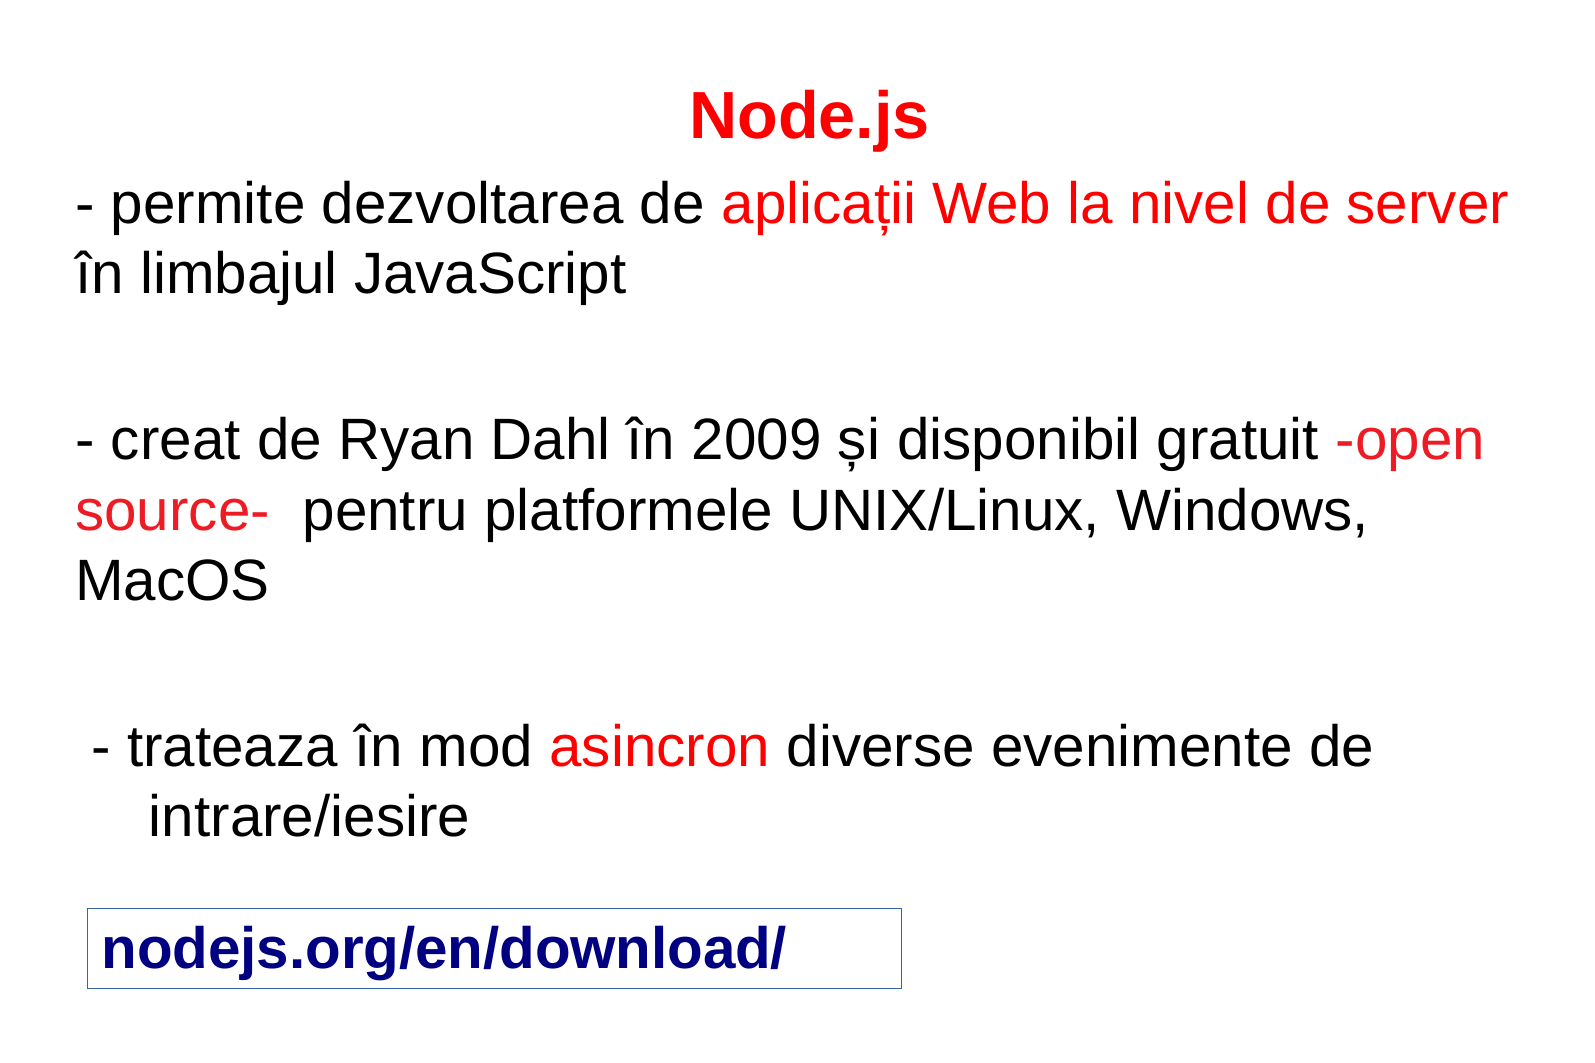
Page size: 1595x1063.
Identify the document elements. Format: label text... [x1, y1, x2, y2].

text_box Node.js - permite dezvoltarea de aplicații Web la nivel de server în limbajul JavaScript - creat de Ryan Dahl în 2009 și disponibil gratuit -open source- pentru platformele UNIX/Linux, Windows, MacOS - trateaza în mod asincron diverse evenimente de intrare/iesire [60, 64, 1559, 943]
text_box nodejs.org/en/download/ [87, 908, 902, 989]
